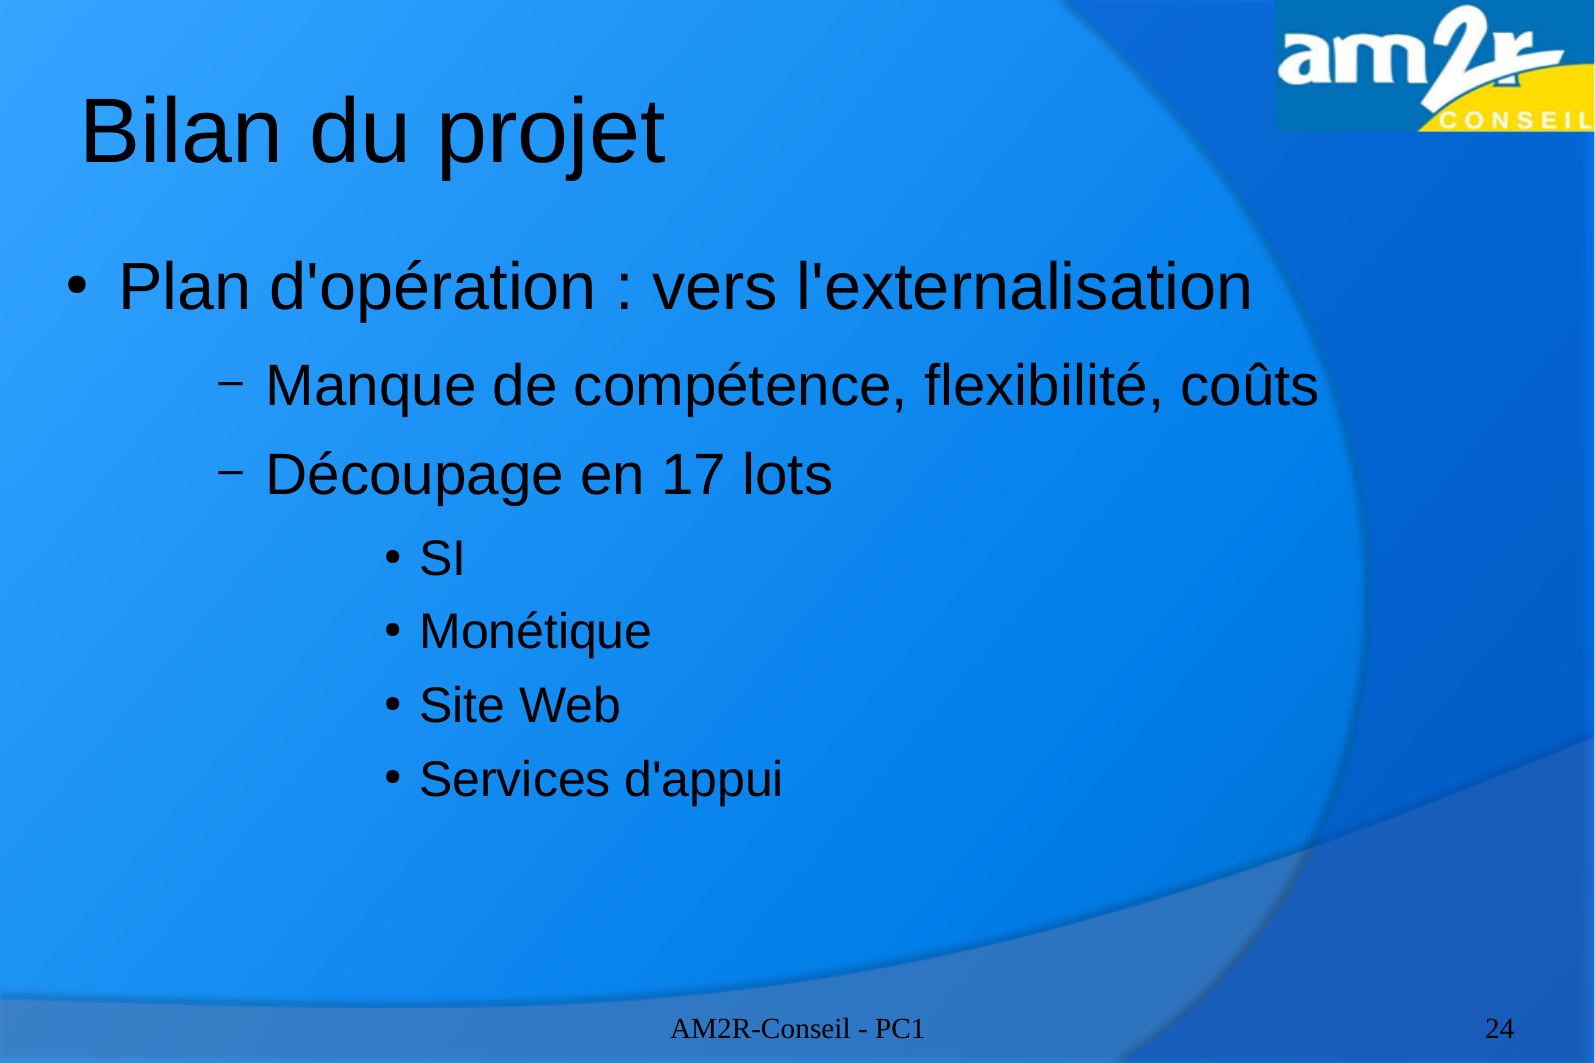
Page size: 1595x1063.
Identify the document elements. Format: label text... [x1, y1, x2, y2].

title Bilan du projet [79, 42, 1253, 220]
list Plan d'opération : vers l'externalisation Manque de compétence, flexibilité, coûts Découpage en 17 lots SI Monétique Site Web Services d'appui [29, 248, 1515, 951]
picture [0, 0, 1595, 1063]
